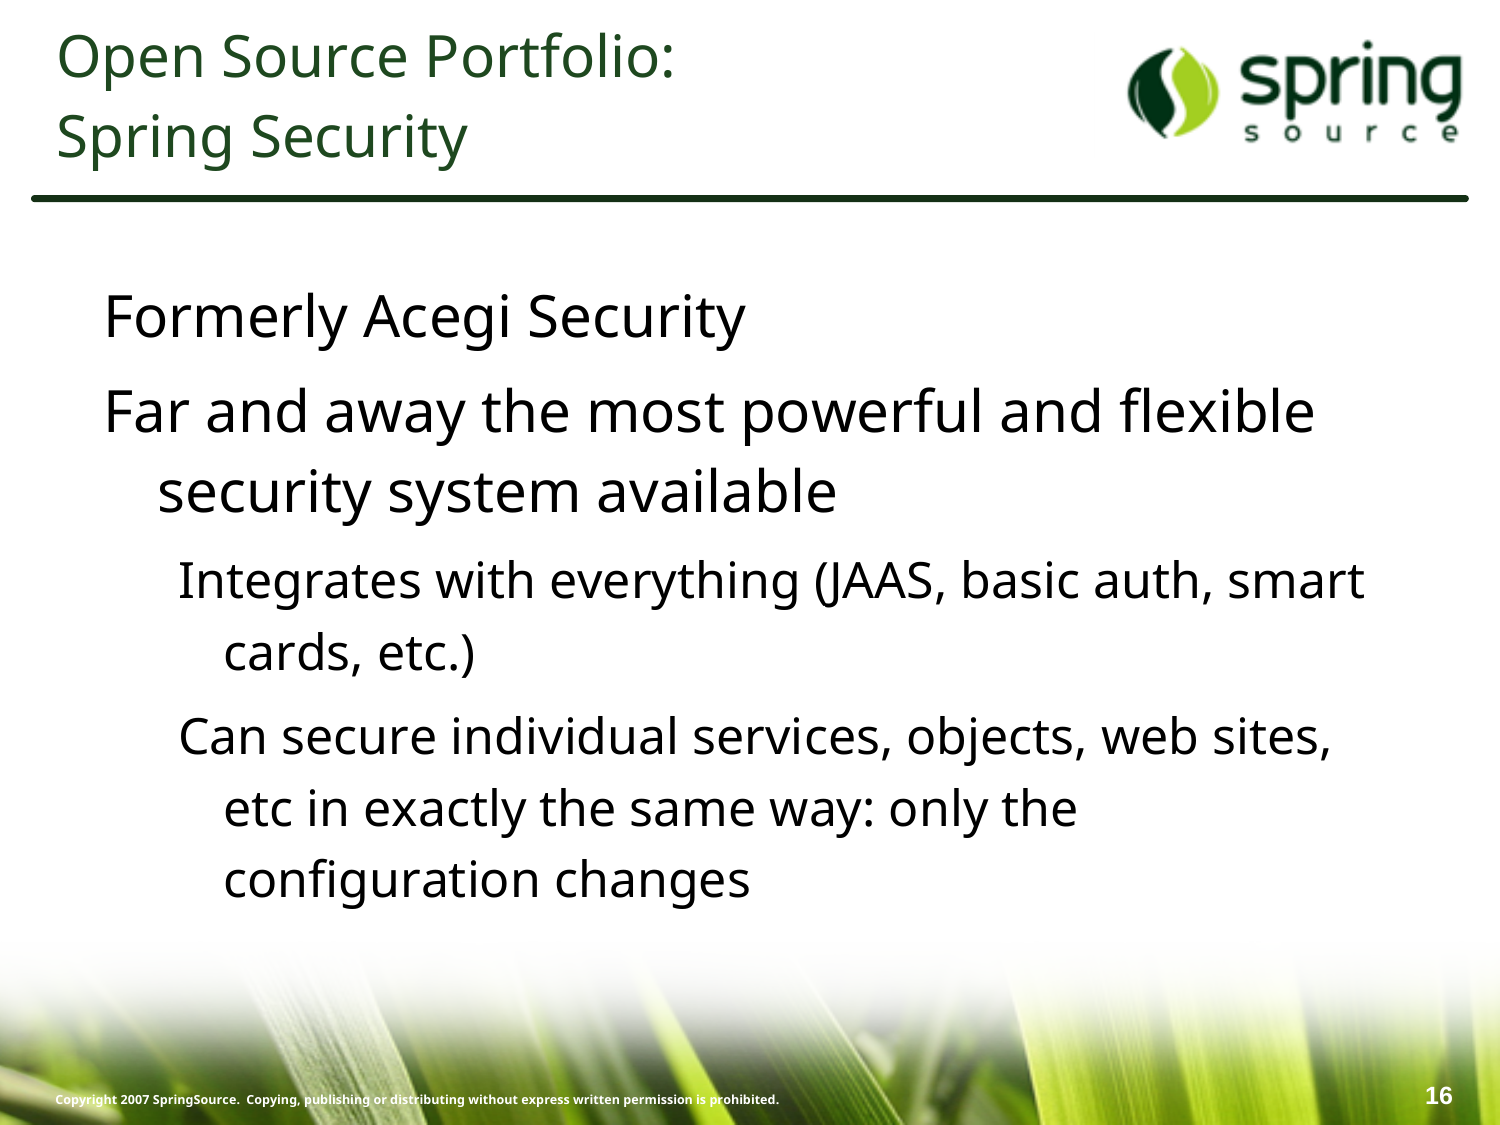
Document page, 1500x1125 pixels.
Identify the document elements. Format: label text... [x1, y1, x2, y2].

text_box Formerly Acegi Security Far and away the most powerful and flexible security system available Integrates with everything (JAAS, basic auth, smart cards, etc.)‏ Can secure individual services, objects, web sites, etc in exactly the same way: only the configuration changes [103, 274, 1393, 922]
picture [0, 941, 1500, 1125]
text_box Open Source Portfolio: Spring Security‏ [56, 10, 1088, 178]
picture [1093, 32, 1500, 158]
